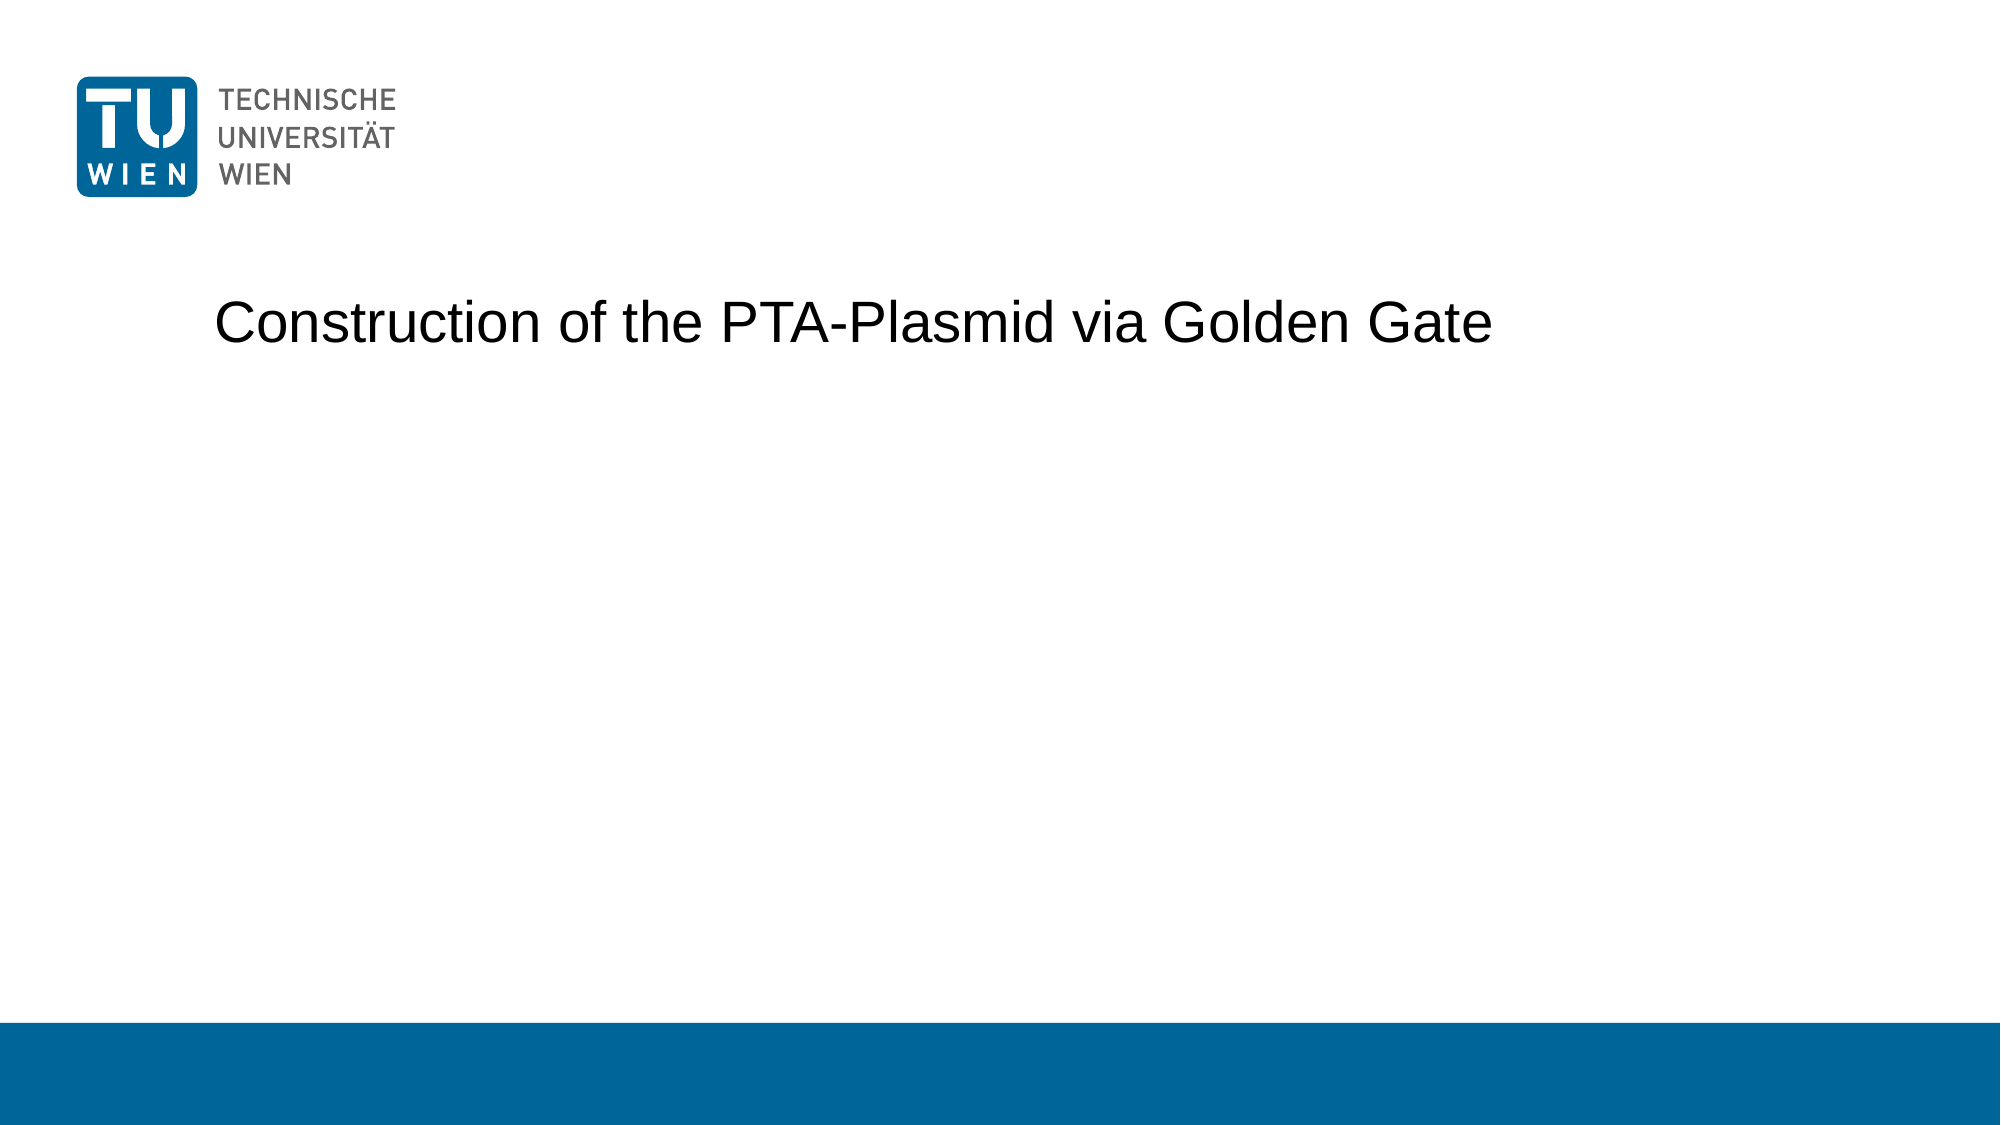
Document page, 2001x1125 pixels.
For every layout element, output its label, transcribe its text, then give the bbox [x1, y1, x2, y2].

title Construction of the PTA-Plasmid via Golden Gate [214, 254, 1922, 391]
